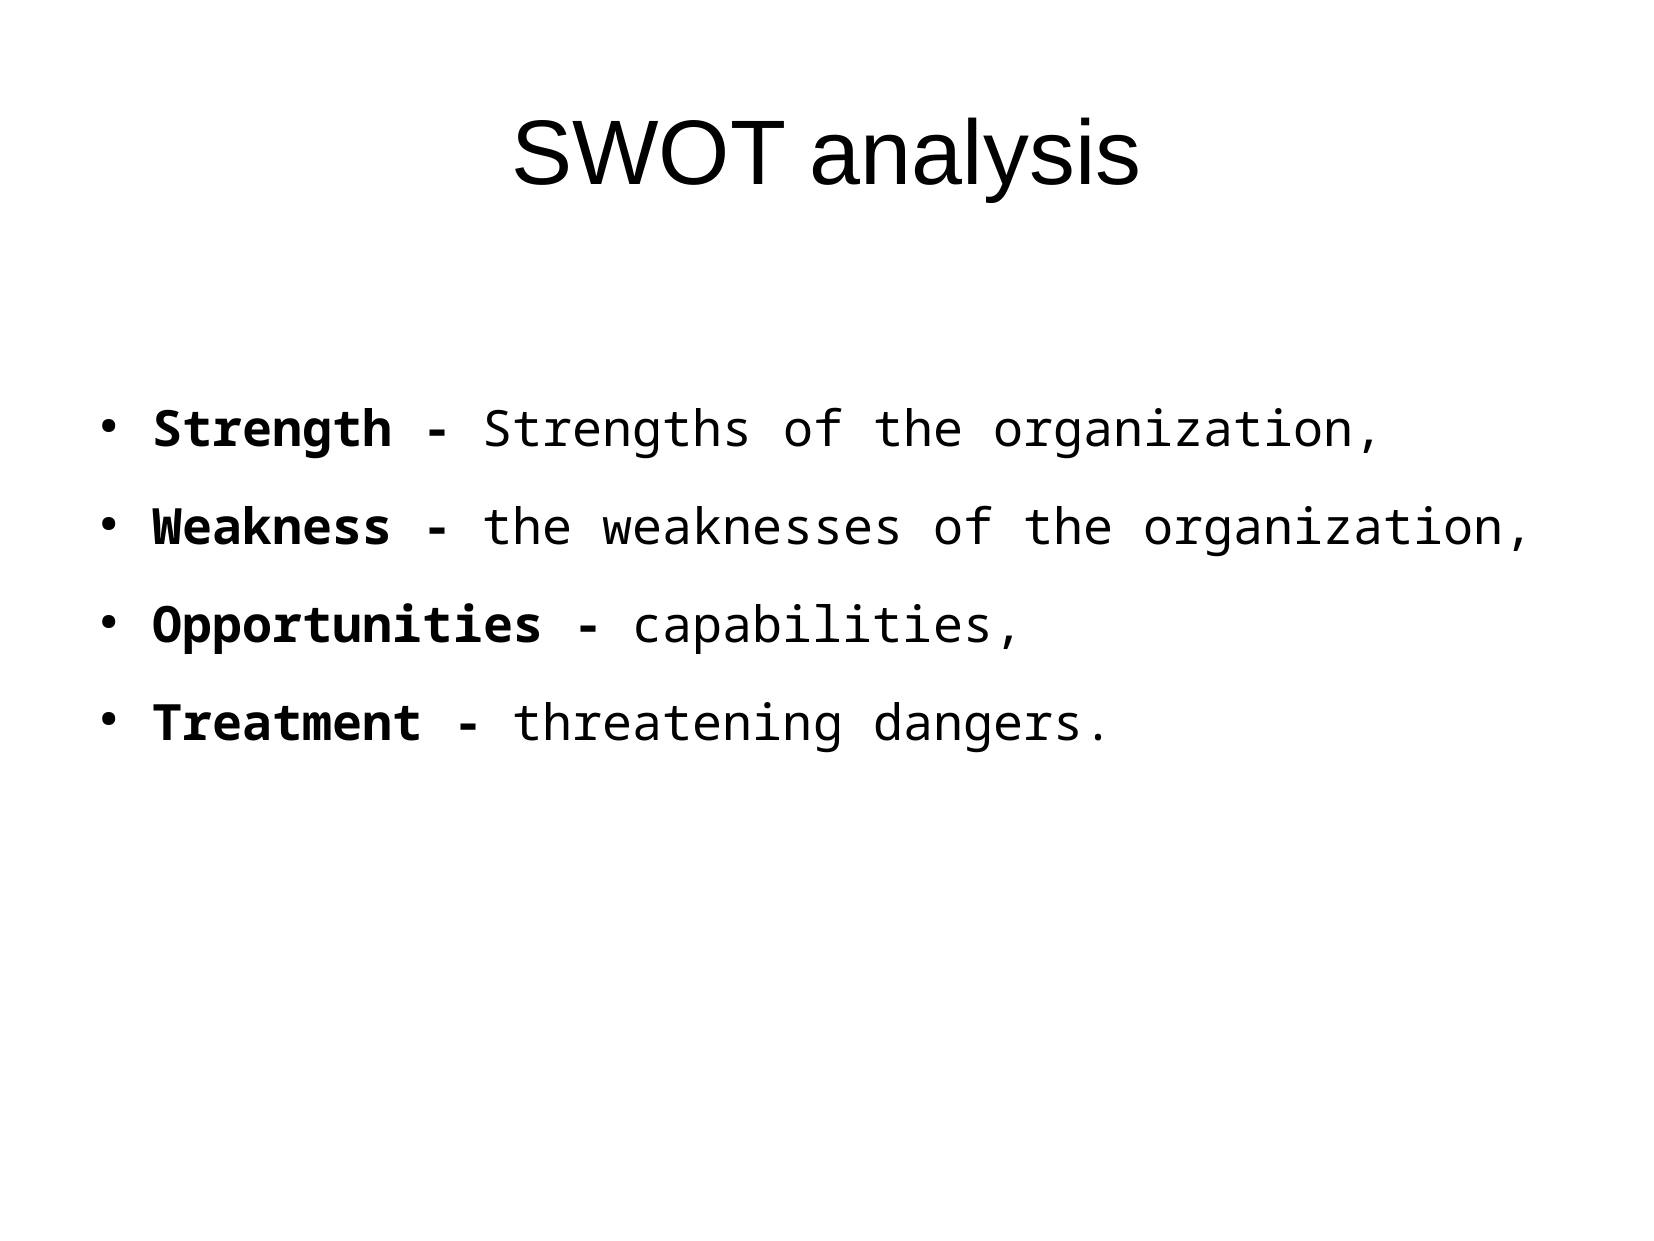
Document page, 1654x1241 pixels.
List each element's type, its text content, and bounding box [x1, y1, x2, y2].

title SWOT analysis [82, 49, 1571, 257]
list Strength - Strengths of the organization, Weakness - the weaknesses of the organization, Opportunities - capabilities, Treatment - threatening dangers. [82, 295, 1571, 1099]
